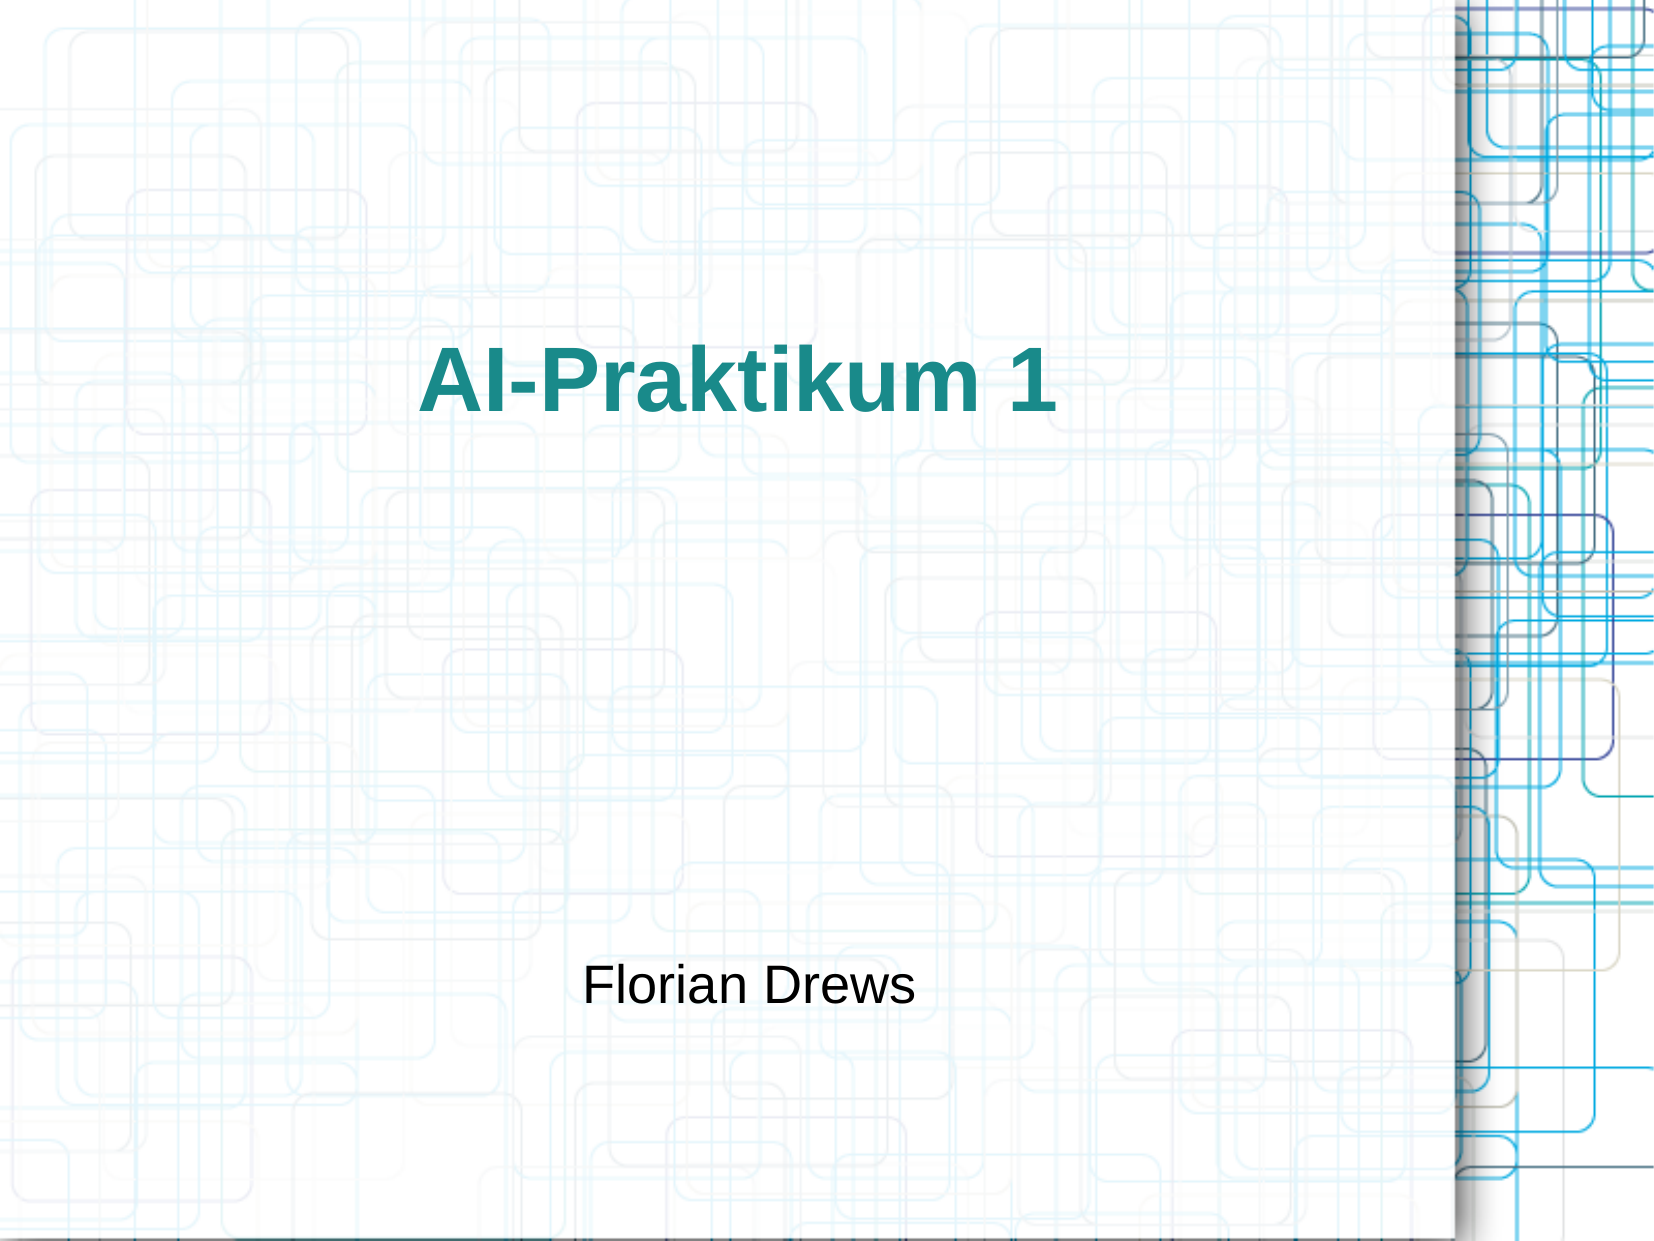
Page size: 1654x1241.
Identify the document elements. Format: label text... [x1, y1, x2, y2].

list Florian Drews [47, 850, 1382, 1120]
title AI-Praktikum 1 [59, 283, 1418, 476]
picture [0, 0, 1654, 1241]
